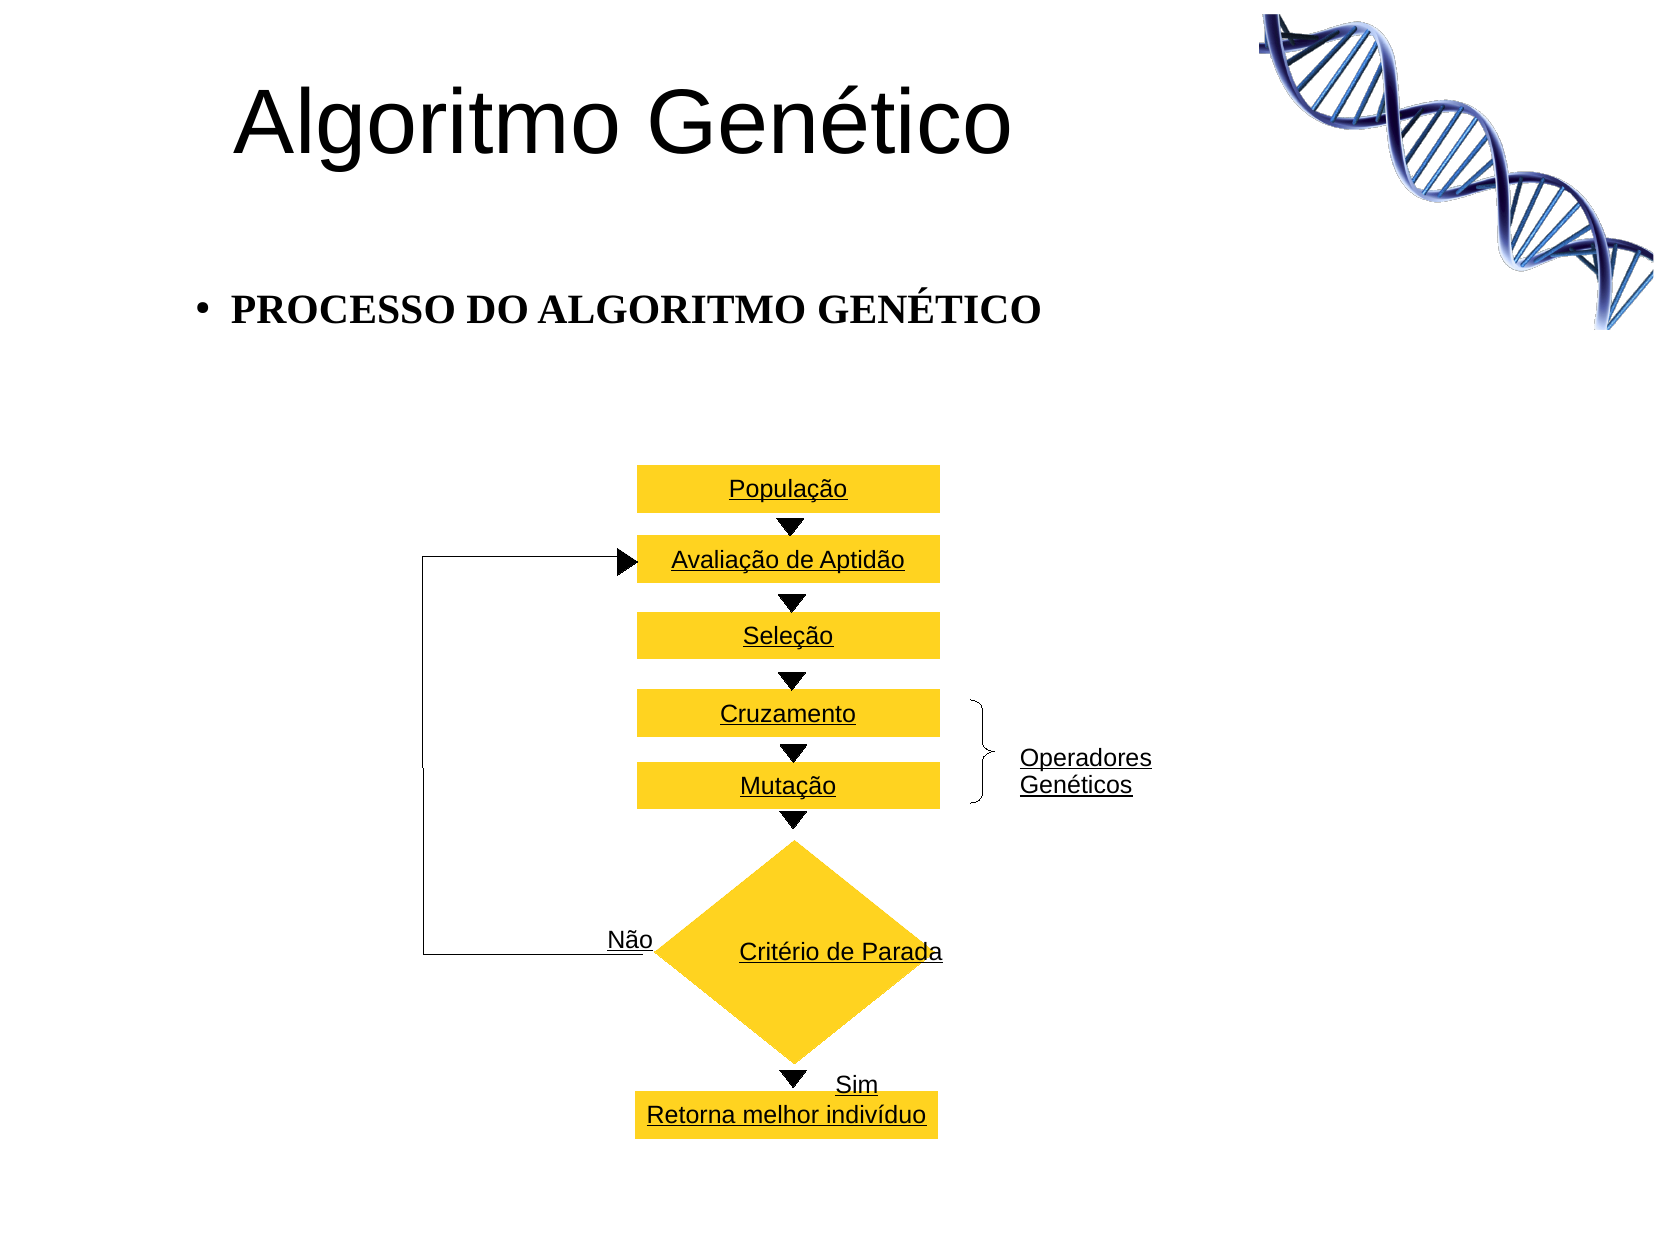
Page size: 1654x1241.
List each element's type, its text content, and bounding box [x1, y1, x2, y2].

text_box PROCESSO DO ALGORITMO GENÉTICO [180, 279, 1223, 431]
text_box Avaliação de Aptidão [637, 535, 940, 583]
text_box [778, 672, 806, 691]
text_box Mutação [637, 762, 940, 809]
text_box [778, 594, 806, 613]
text_box [779, 811, 807, 829]
text_box Seleção [637, 612, 940, 659]
text_box Operadores Genéticos [1005, 735, 1237, 817]
text_box População [637, 465, 940, 513]
title Algoritmo Genético [0, 17, 1369, 226]
text_box [776, 518, 804, 536]
text_box Não [592, 918, 679, 979]
picture [1259, 14, 1654, 330]
text_box [617, 548, 638, 576]
text_box [780, 744, 807, 763]
text_box Critério de Parada [679, 840, 925, 1064]
text_box Retorna melhor indivíduo [635, 1091, 938, 1139]
text_box Sim [820, 1063, 915, 1115]
text_box Cruzamento [637, 689, 940, 737]
text_box [779, 1070, 807, 1088]
